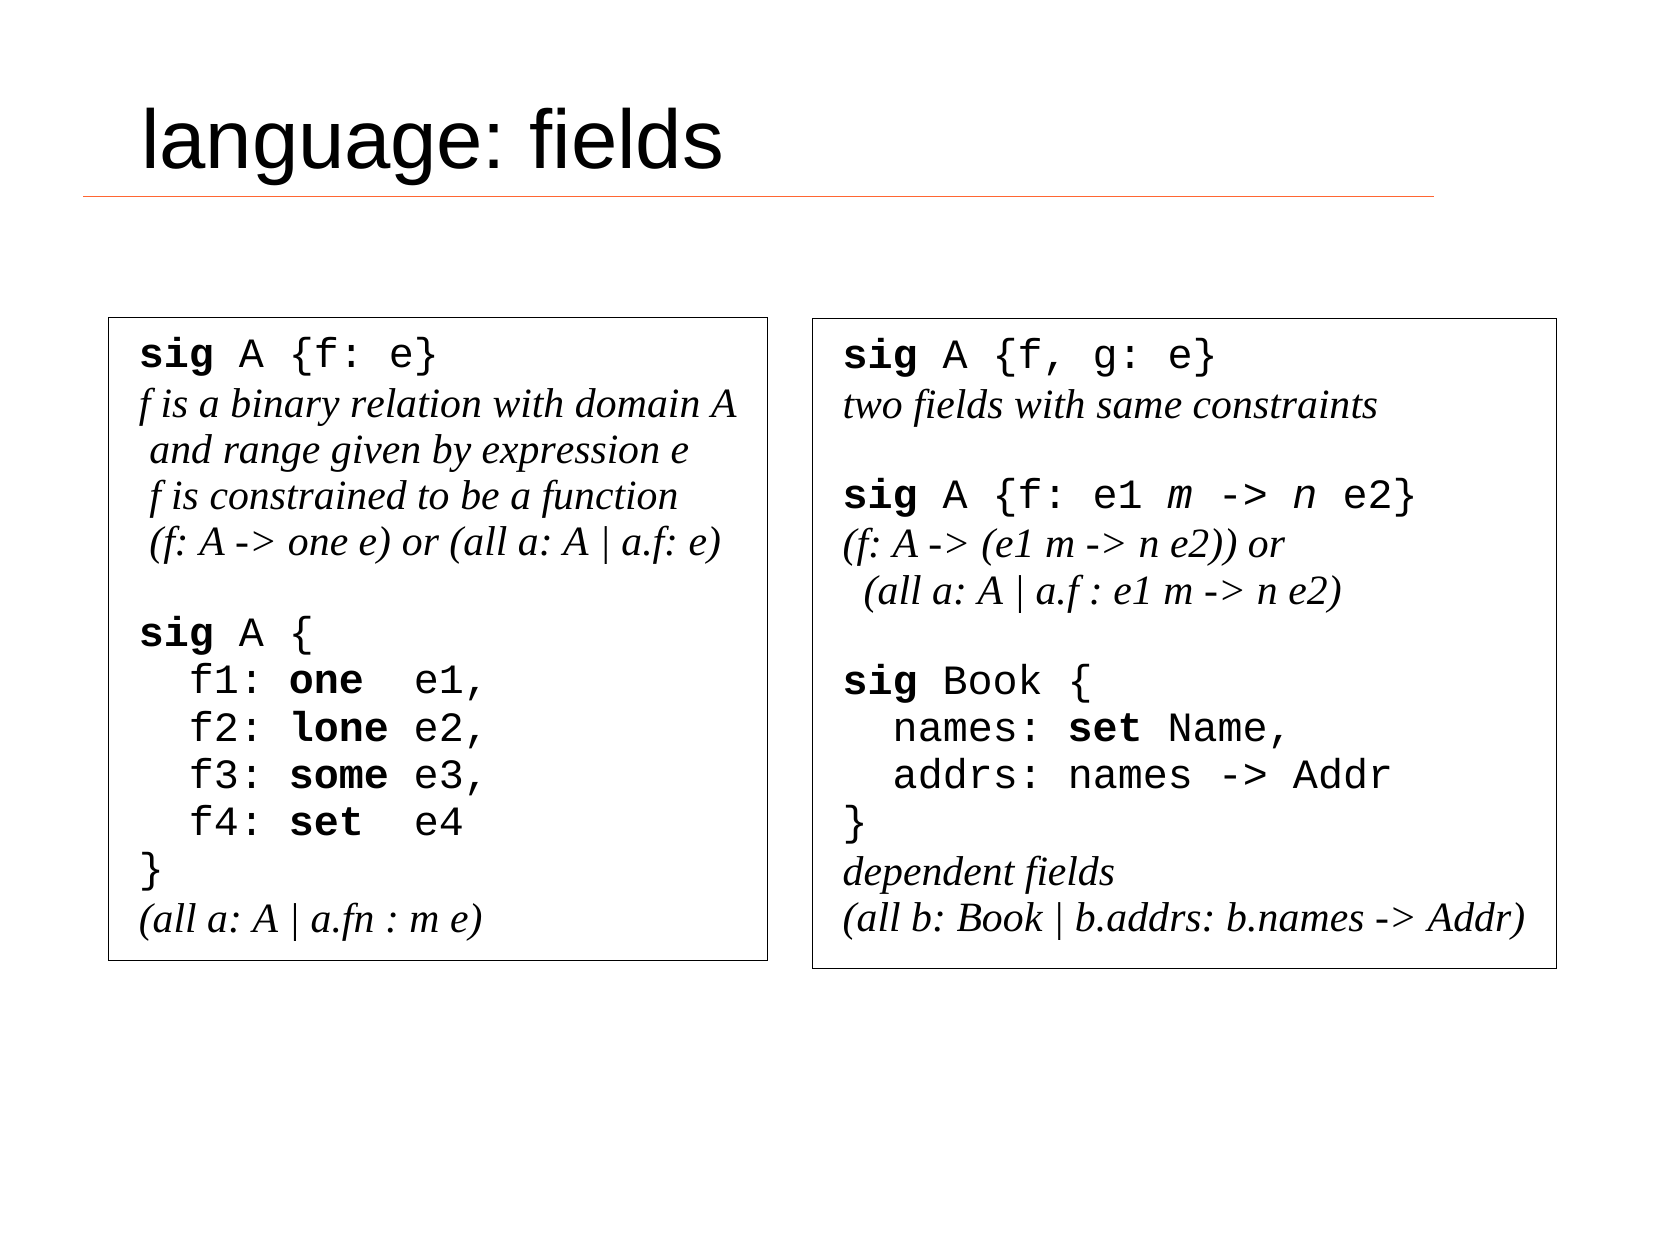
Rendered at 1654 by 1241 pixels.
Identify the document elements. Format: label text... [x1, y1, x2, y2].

text_box sig A {f, g: e} two fields with same constraints sig A {f: e1 m -> n e2} (f: A -> (e1 m -> n e2)) or (all a: A | a.f : e1 m -> n e2) sig Book { names: set Name, addrs: names -> Addr } dependent fields (all b: Book | b.addrs: b.names -> Addr) [812, 318, 1557, 969]
text_box sig A {f: e} f is a binary relation with domain A and range given by expression e f is constrained to be a function (f: A -> one e) or (all a: A | a.f: e) sig A { f1: one e1, f2: lone e2, f3: some e3, f4: set e4 } (all a: A | a.fn : m e) [108, 317, 768, 961]
title language: fields [141, 86, 1604, 193]
